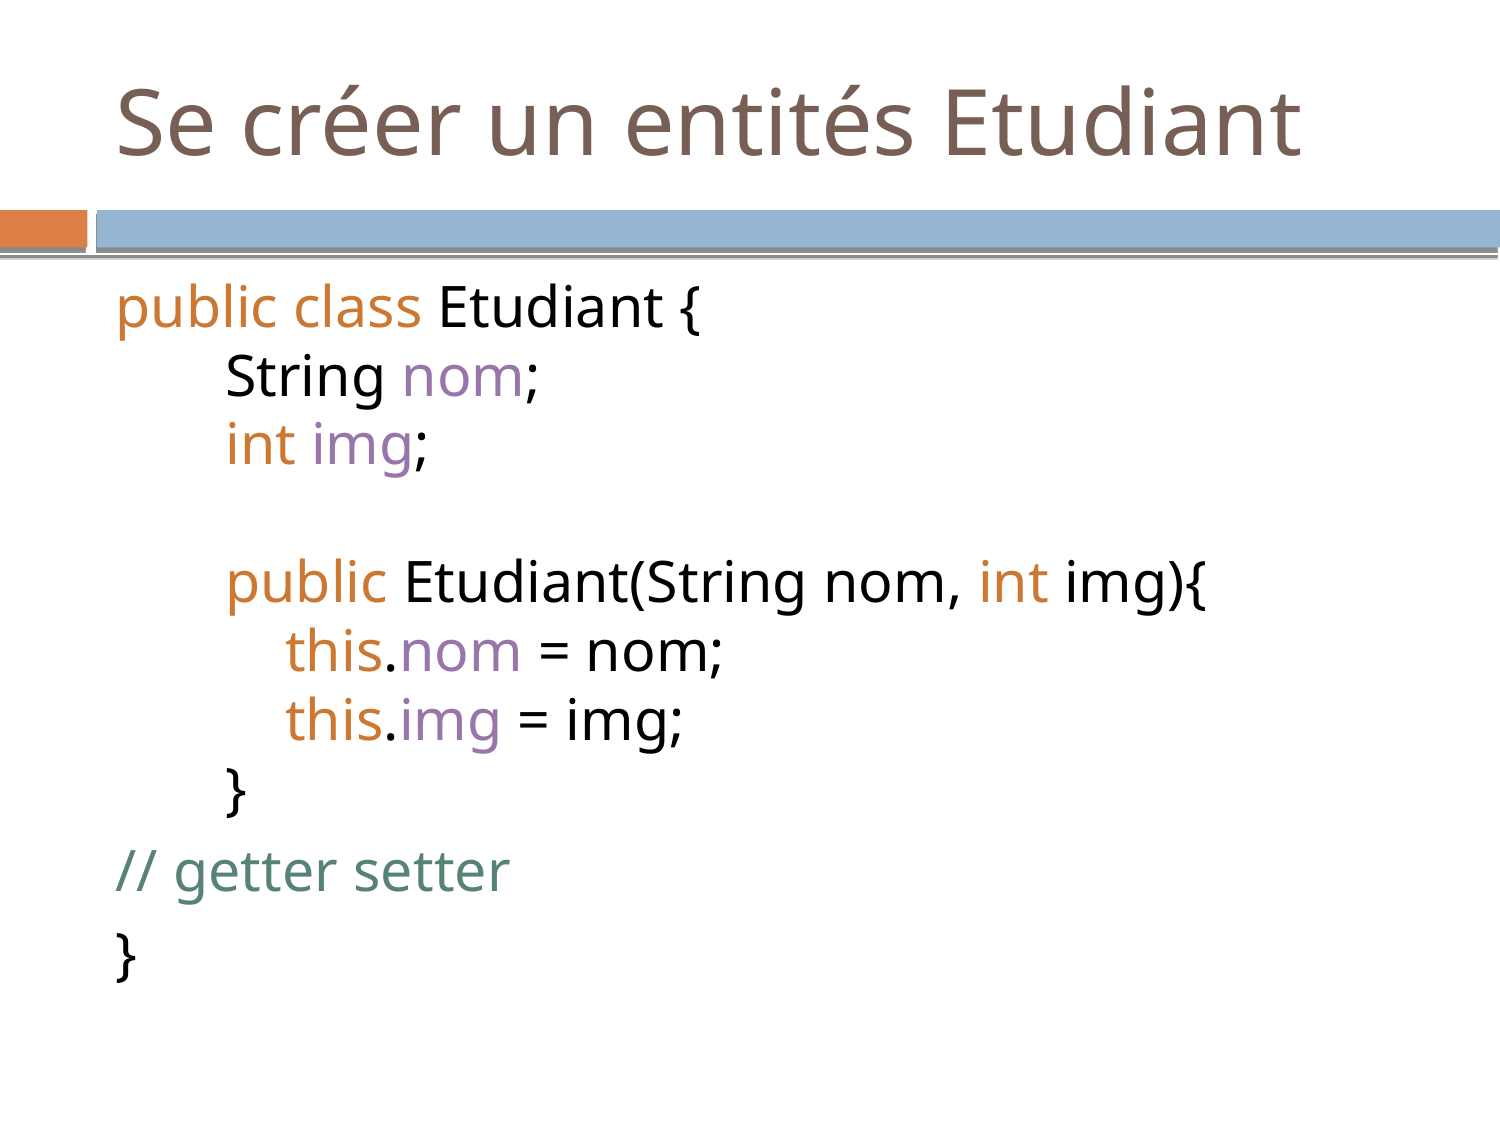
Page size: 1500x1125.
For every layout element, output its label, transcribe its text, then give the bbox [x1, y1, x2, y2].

title Se créer un entités Etudiant [100, 37, 1438, 200]
list public class Etudiant { String nom; int img; public Etudiant(String nom, int img){ this.nom = nom; this.img = img; } // getter setter } [100, 262, 1438, 1000]
